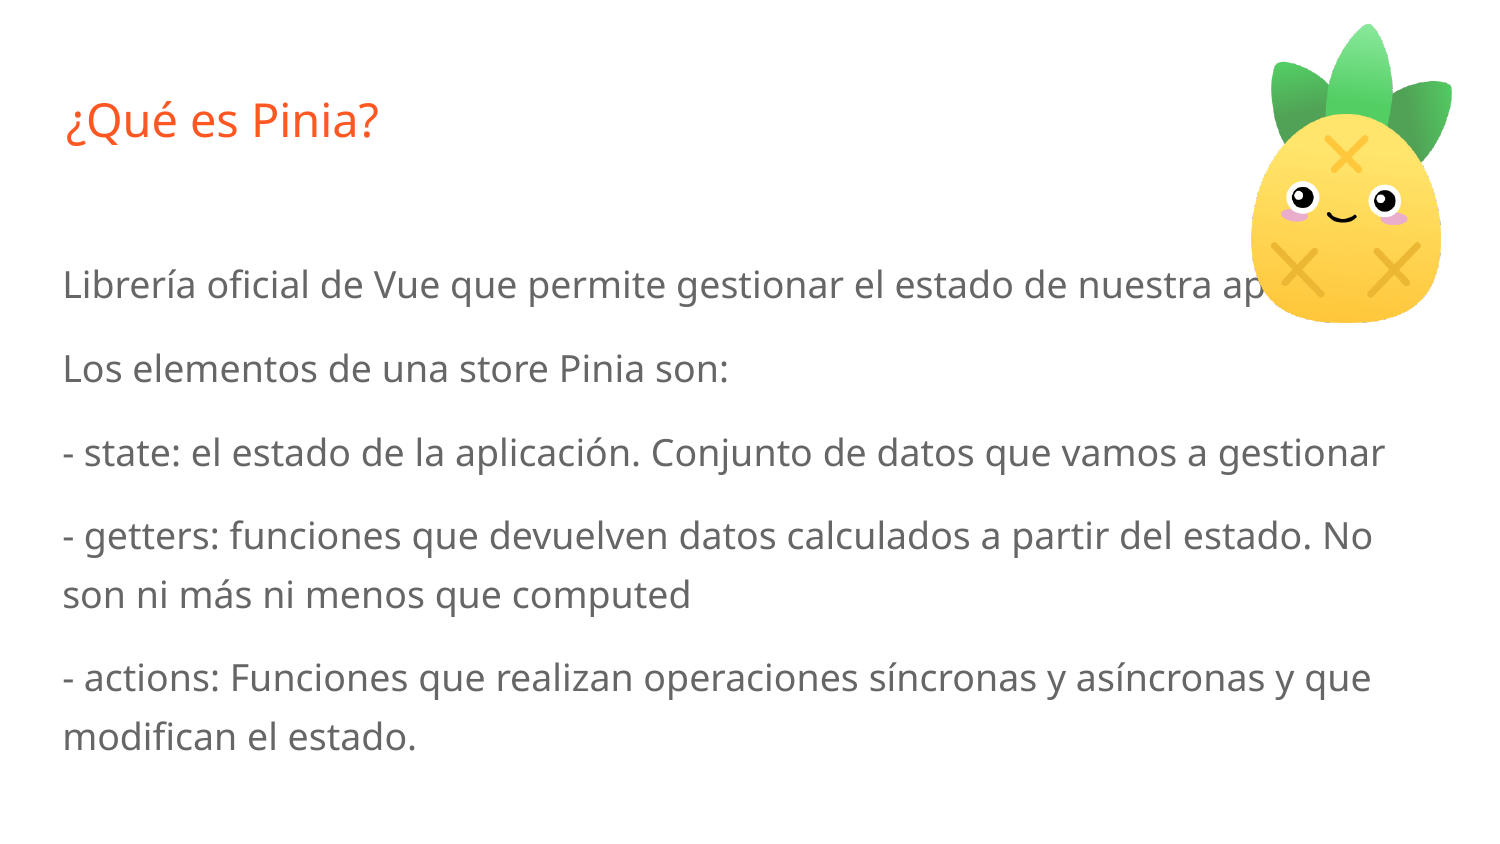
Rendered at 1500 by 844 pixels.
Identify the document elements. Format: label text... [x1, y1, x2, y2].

title ¿Qué es Pinia? [51, 72, 1251, 167]
picture [1251, 23, 1452, 323]
list Librería oficial de Vue que permite gestionar el estado de nuestra aplicación Los elementos de una store Pinia son: - state: el estado de la aplicación. Conjunto de datos que vamos a gestionar - getters: funciones que devuelven datos calculados a partir del estado. No son ni más ni menos que computed - actions: Funciones que realizan operaciones síncronas y asíncronas y que modifican el estado. [47, 236, 1445, 797]
